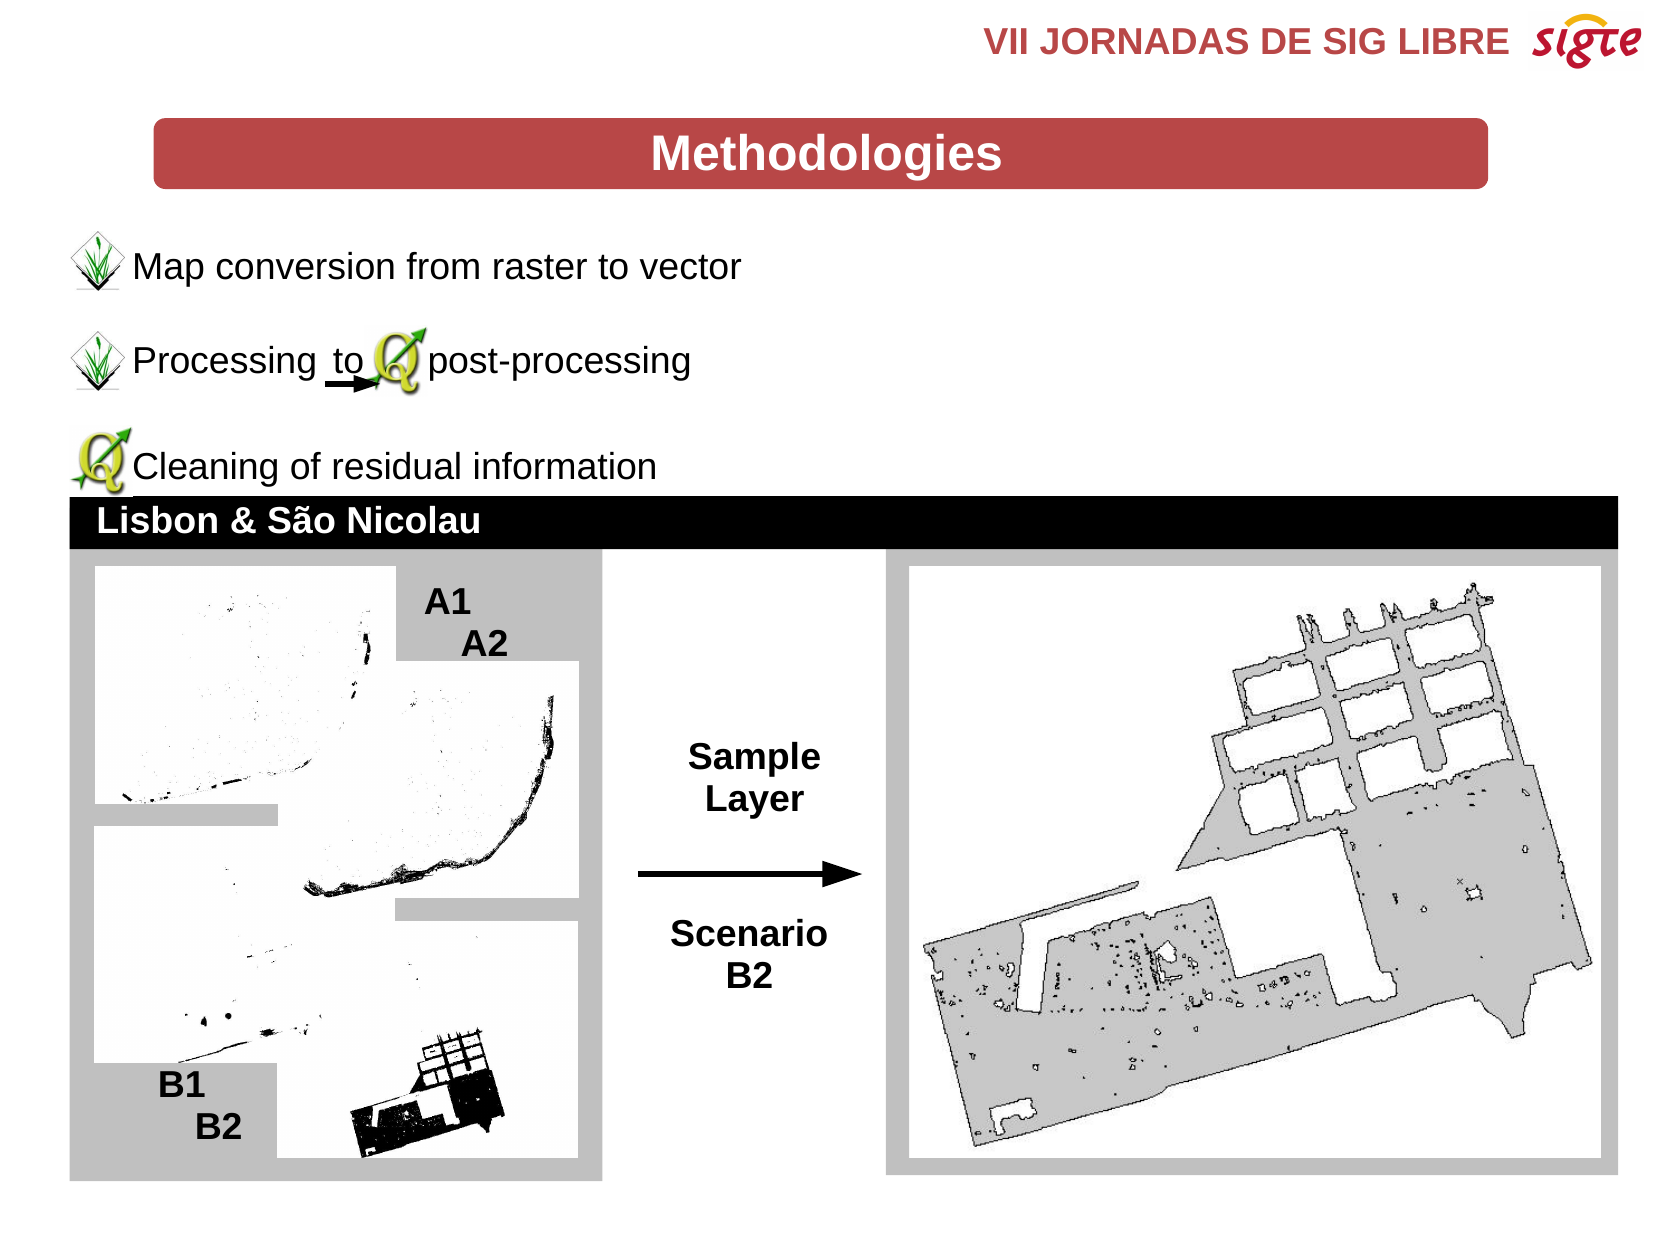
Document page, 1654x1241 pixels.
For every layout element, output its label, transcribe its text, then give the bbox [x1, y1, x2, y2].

text_box Processing [132, 339, 331, 397]
text_box Scenario B2 [655, 905, 844, 1007]
picture [1528, 11, 1644, 71]
text_box Map conversion from raster to vector [132, 245, 839, 303]
text_box post-processing [427, 339, 709, 397]
picture [69, 425, 133, 497]
picture [909, 566, 1601, 1158]
picture [70, 231, 125, 291]
text_box Lisbon & São Nicolau [81, 497, 626, 551]
title Methodologies [82, 49, 1571, 257]
picture [364, 325, 428, 397]
picture [94, 566, 579, 1158]
text_box A1 A2 [372, 572, 523, 675]
picture [70, 331, 125, 391]
text_box Cleaning of residual information [132, 445, 686, 503]
text_box Sample Layer [673, 727, 837, 830]
text_box [626, 496, 1619, 1176]
text_box VII JORNADAS DE SIG LIBRE [968, 12, 1524, 71]
text_box B1 B2 [106, 1056, 258, 1158]
text_box [69, 497, 603, 1182]
text_box to [332, 339, 384, 397]
